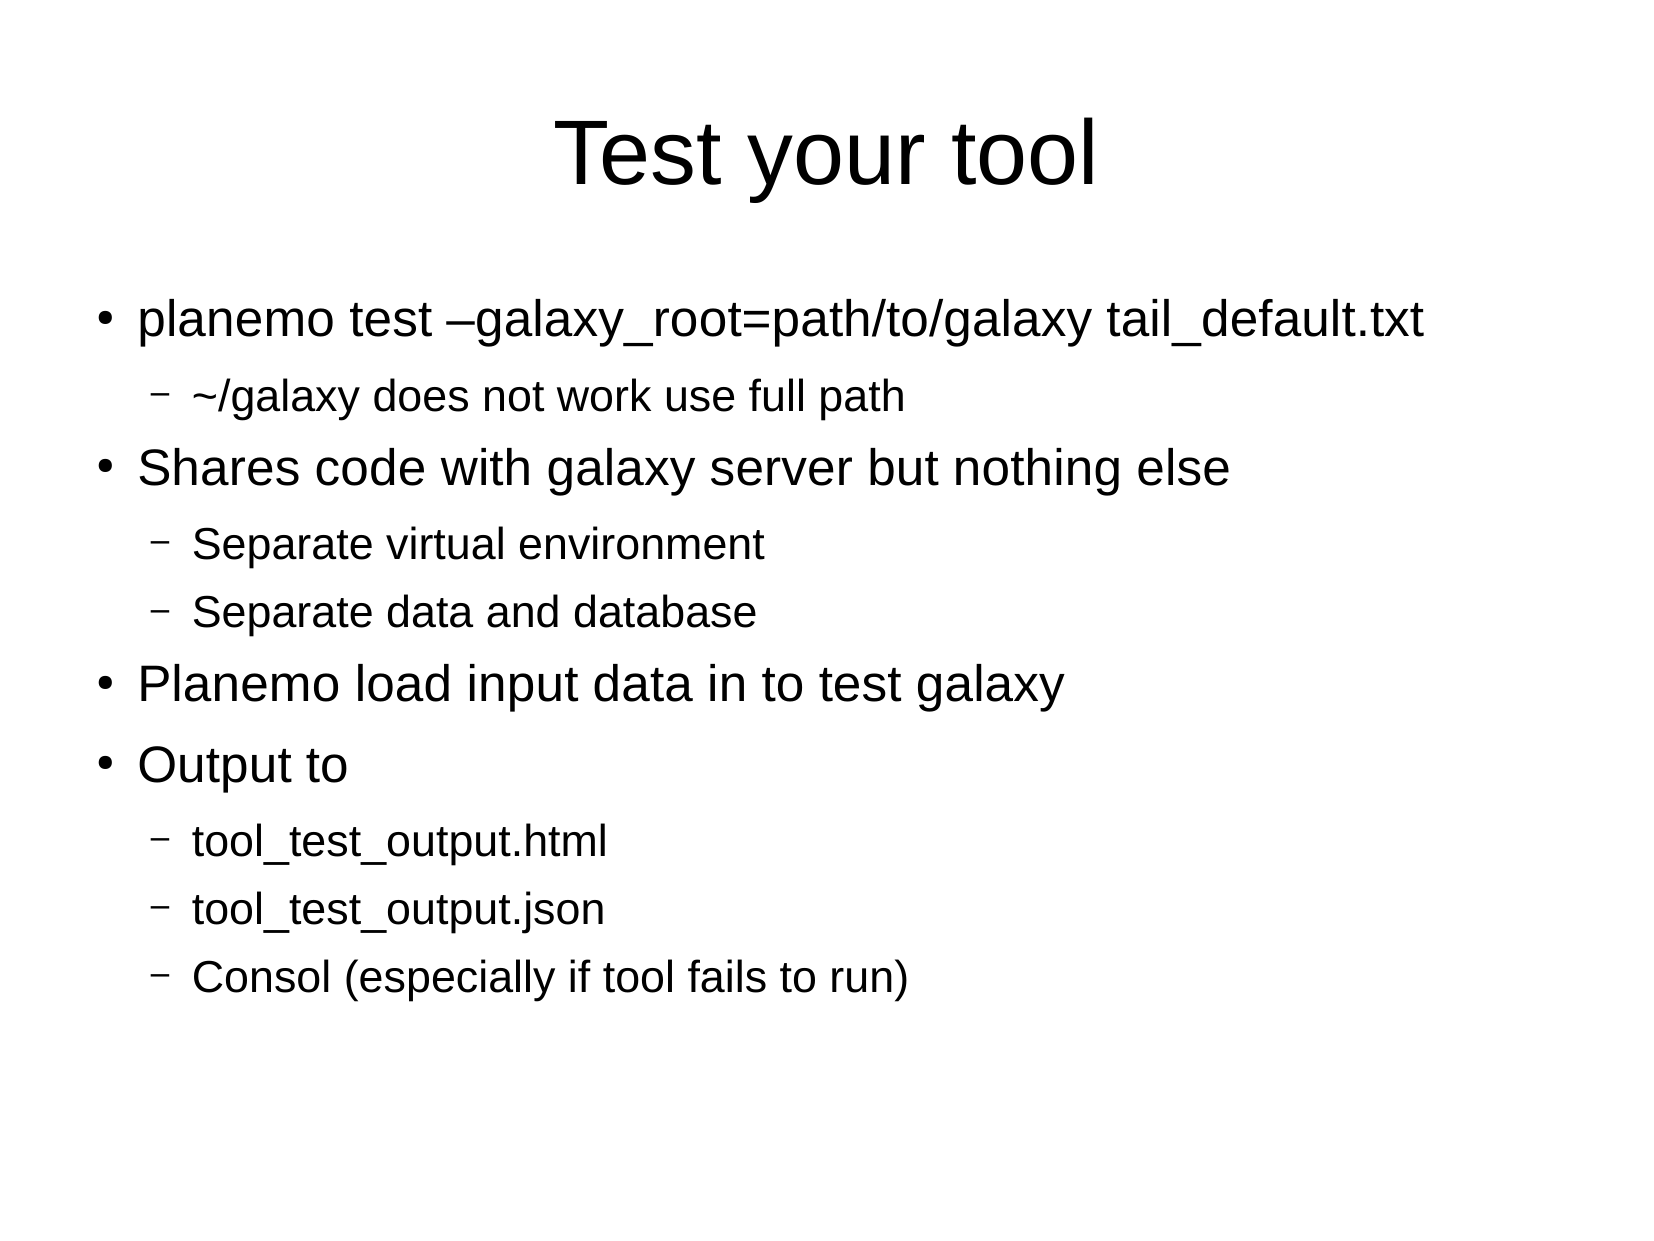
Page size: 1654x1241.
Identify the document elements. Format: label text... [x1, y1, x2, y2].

list planemo test –galaxy_root=path/to/galaxy tail_default.txt ~/galaxy does not work use full path Shares code with galaxy server but nothing else Separate virtual environment Separate data and database Planemo load input data in to test galaxy Output to tool_test_output.html tool_test_output.json Consol (especially if tool fails to run) [82, 290, 1571, 1010]
title Test your tool [82, 49, 1571, 257]
